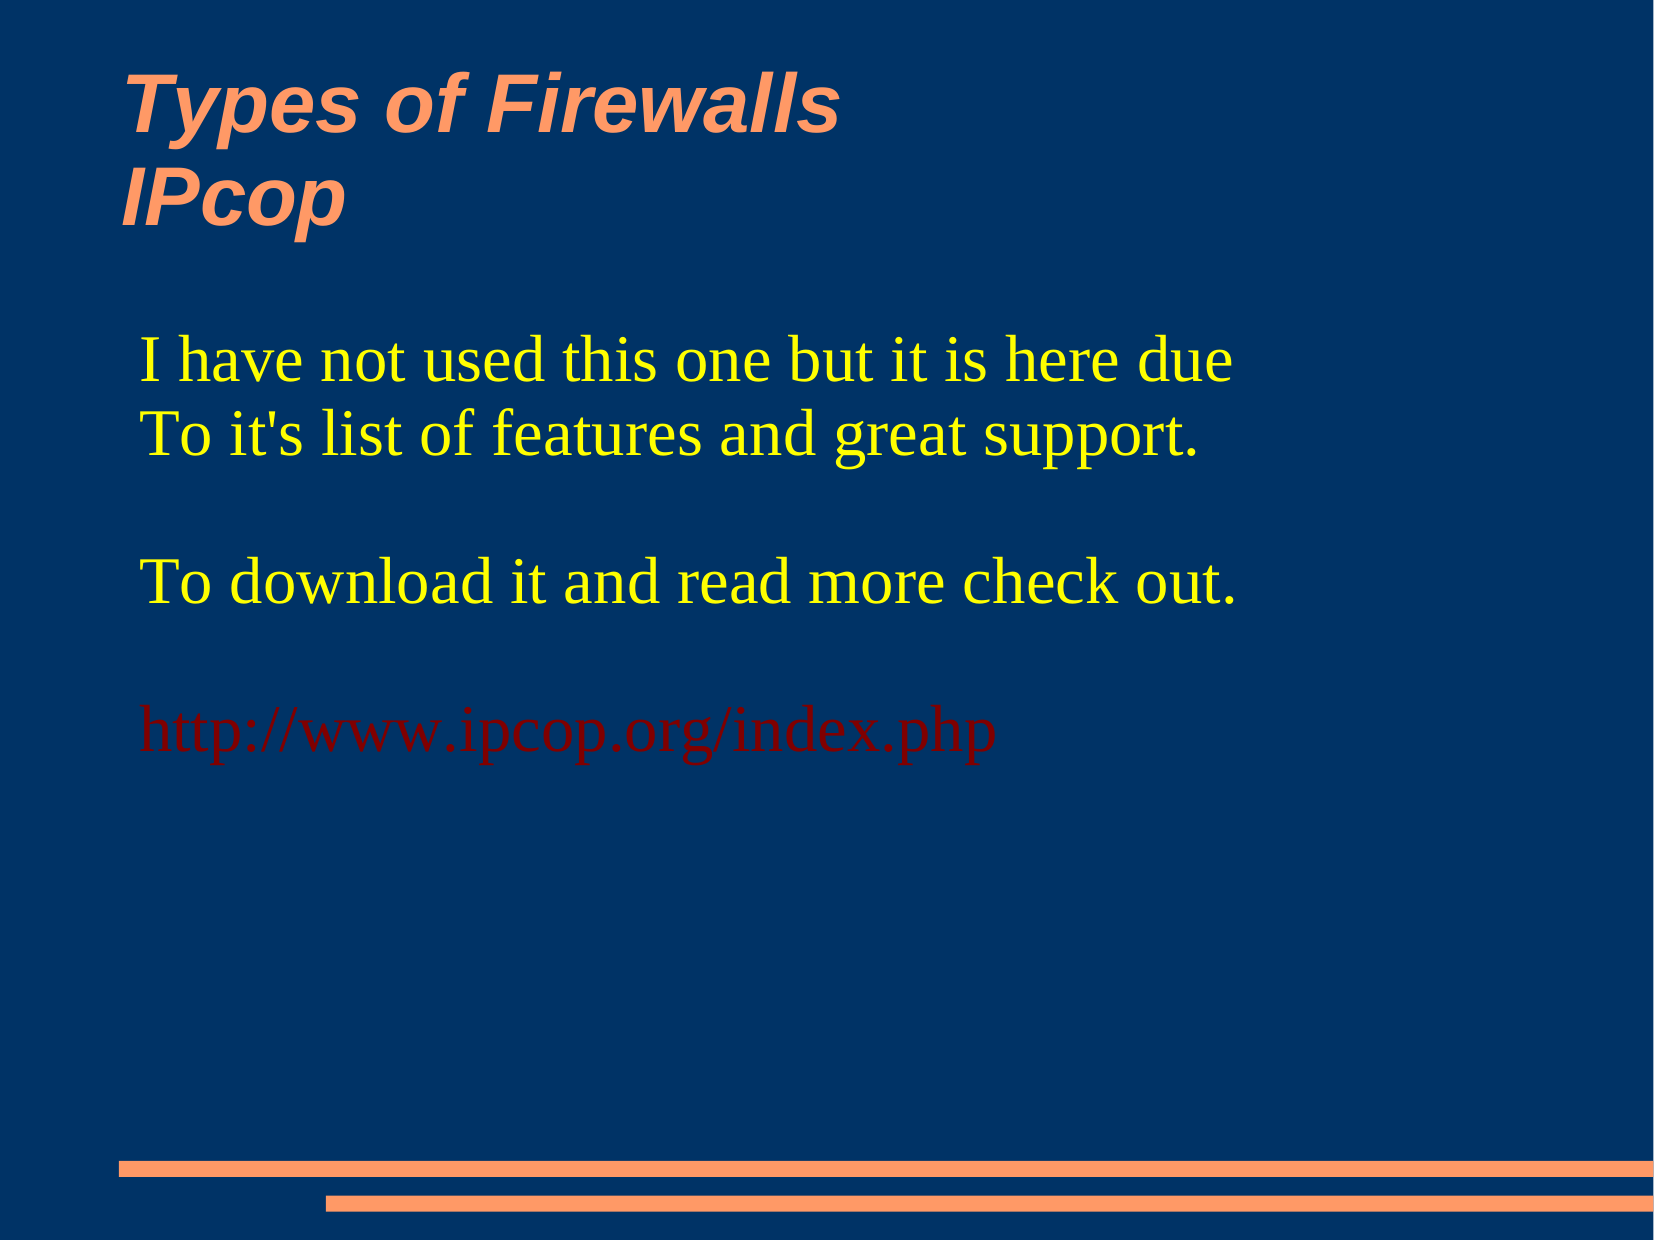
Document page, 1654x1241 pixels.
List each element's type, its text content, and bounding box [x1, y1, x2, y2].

list I have not used this one but it is here due To it's list of features and great support. To download it and read more check out. http://www.ipcop.org/index.php [121, 322, 1561, 1133]
title Types of Firewalls IPcop [121, 46, 1534, 254]
